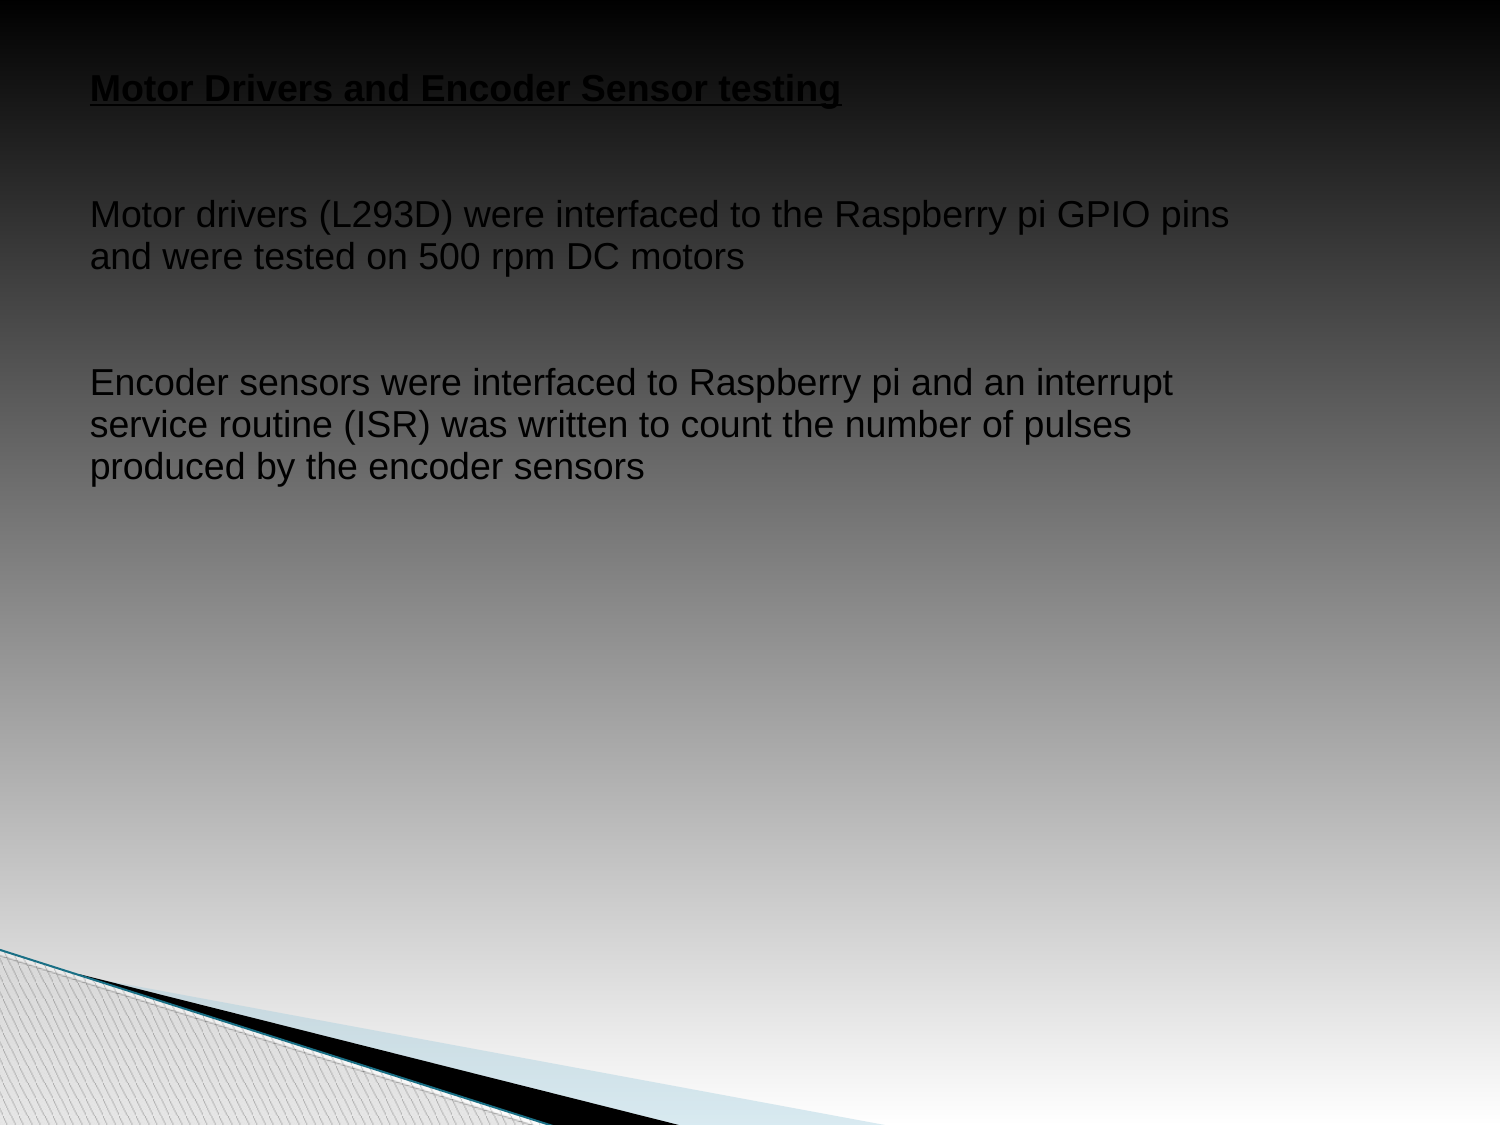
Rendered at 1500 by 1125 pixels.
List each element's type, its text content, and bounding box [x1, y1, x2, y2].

text_box Motor Drivers and Encoder Sensor testing Motor drivers (L293D) were interfaced to the Raspberry pi GPIO pins and were tested on 500 rpm DC motors Encoder sensors were interfaced to Raspberry pi and an interrupt service routine (ISR) was written to count the number of pulses produced by the encoder sensors [75, 60, 1276, 495]
